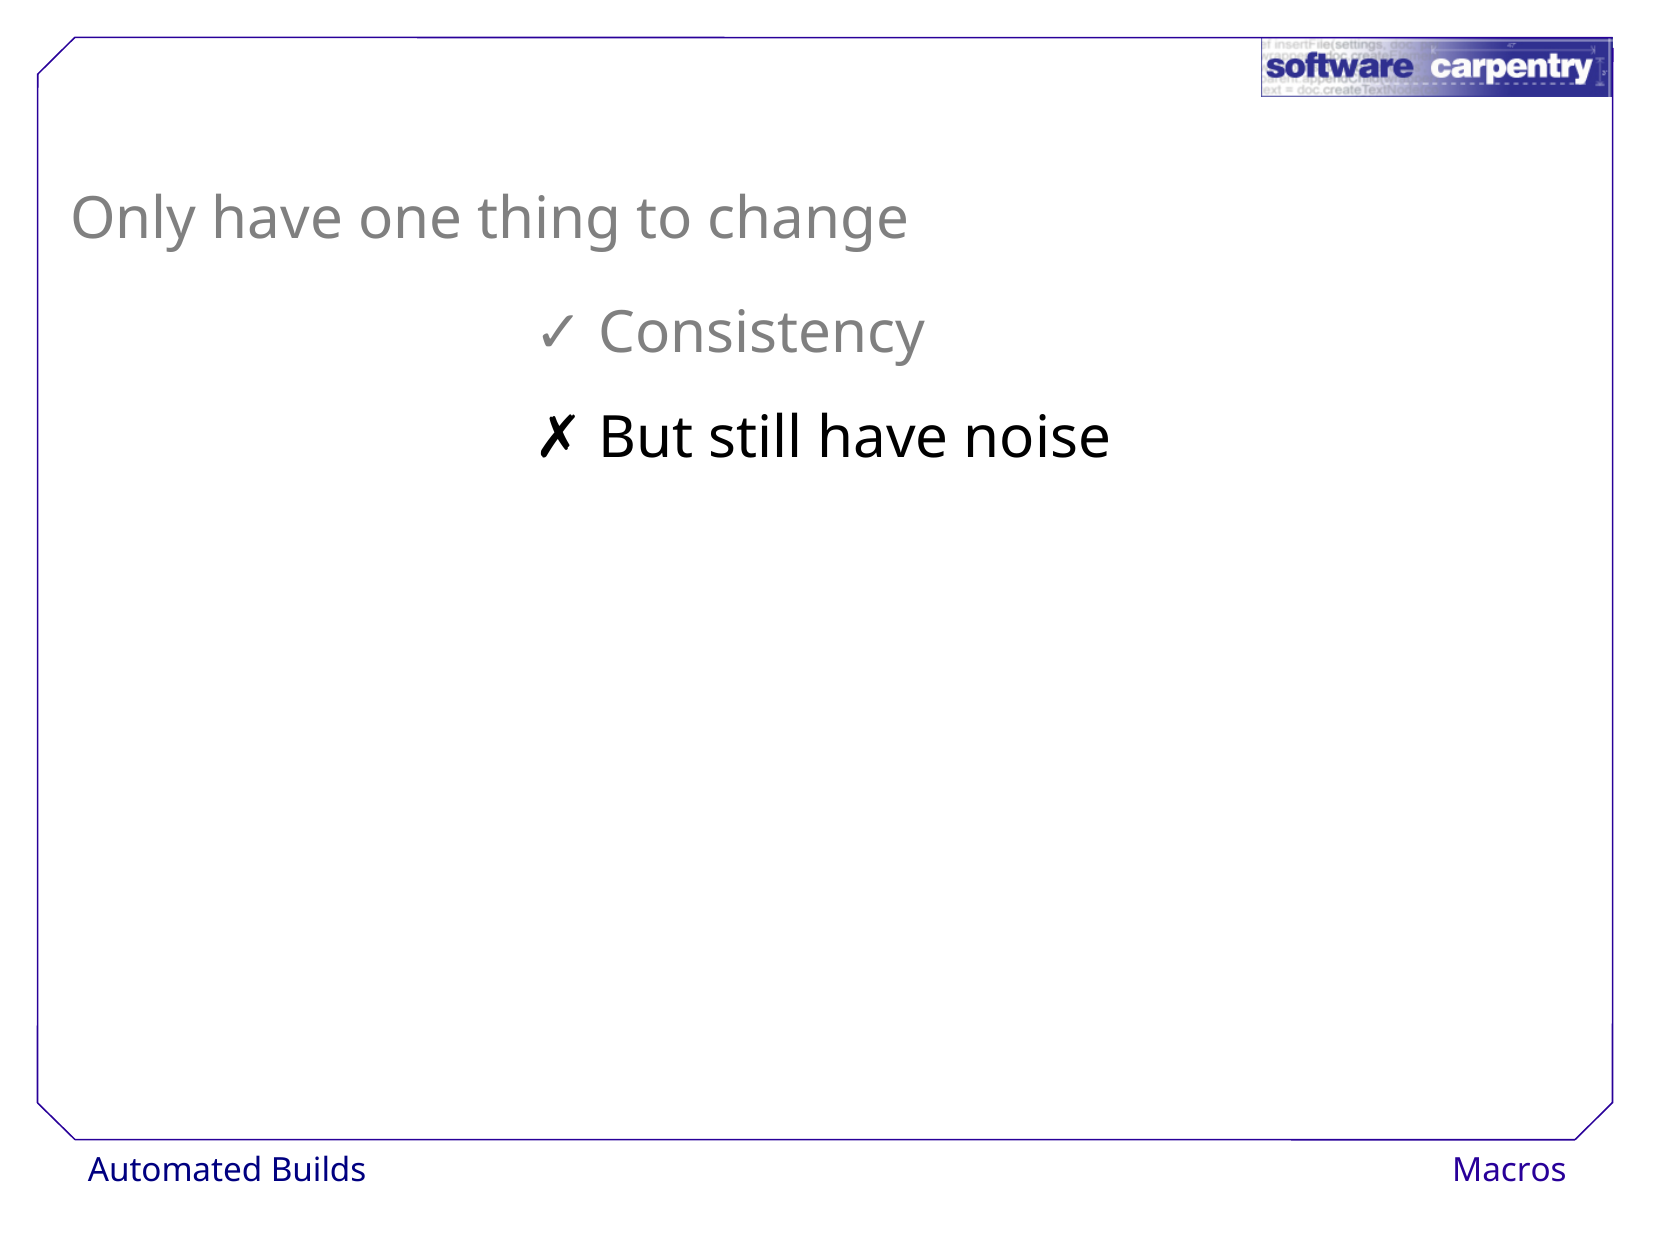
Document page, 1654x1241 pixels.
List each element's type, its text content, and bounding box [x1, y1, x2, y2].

text_box Only have one thing to change [55, 137, 1075, 574]
text_box ✓ Consistency ✗ But still have noise [519, 251, 1277, 477]
picture [1261, 39, 1613, 97]
